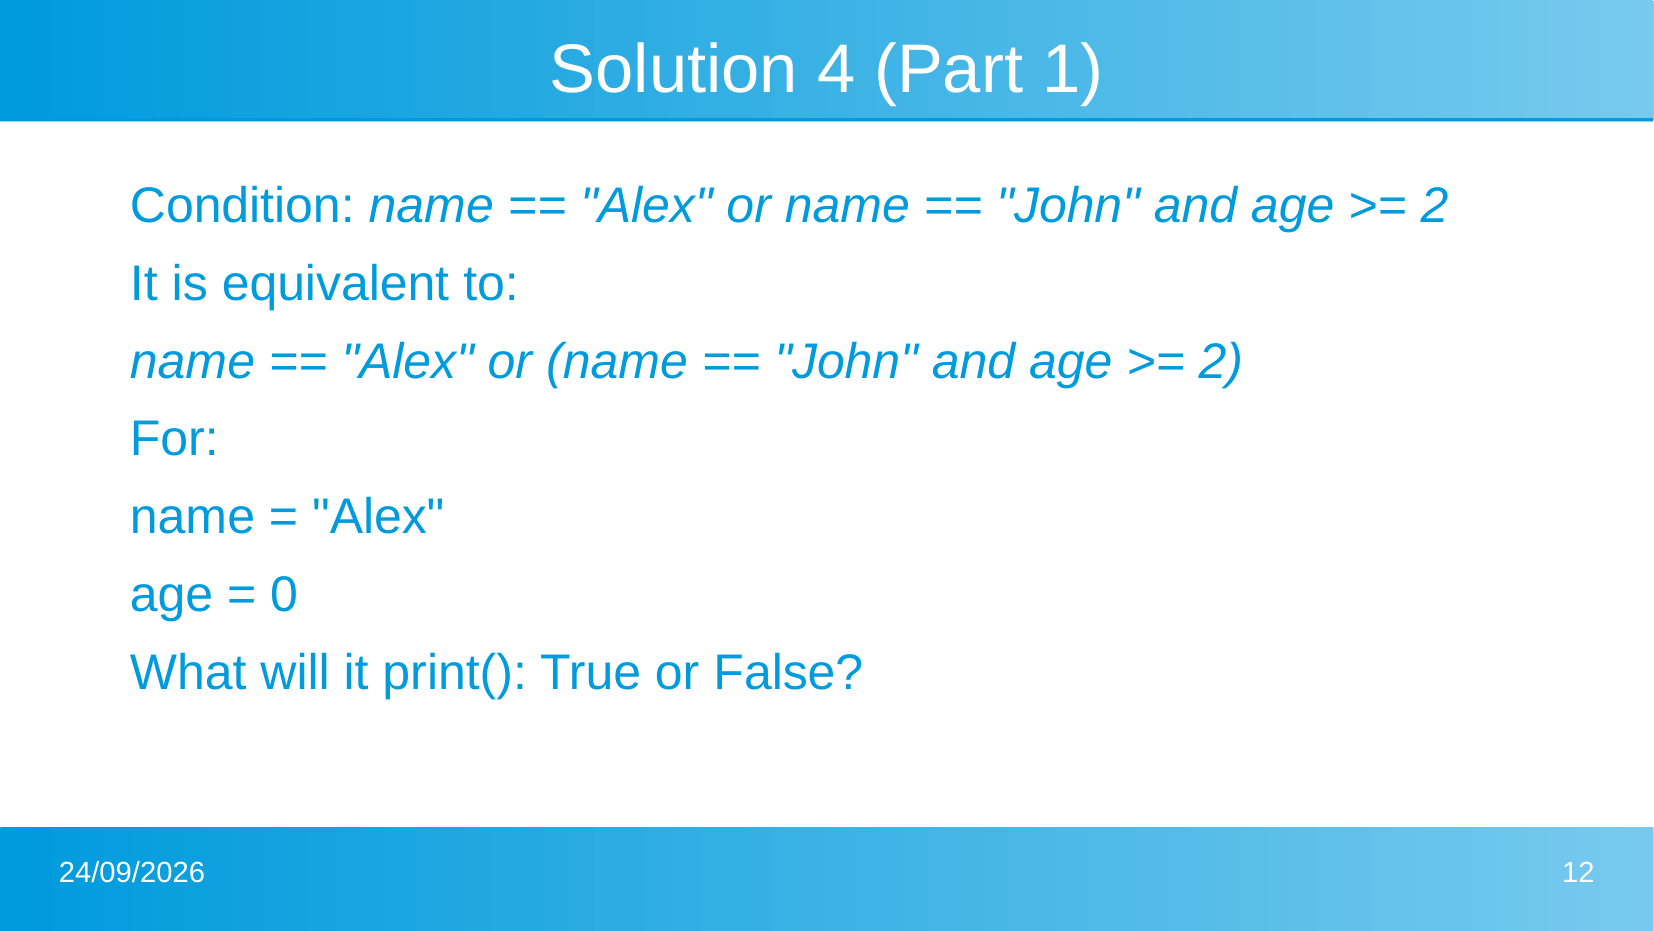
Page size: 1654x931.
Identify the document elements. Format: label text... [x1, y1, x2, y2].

title Solution 4 (Part 1) [59, 29, 1595, 108]
list Condition: name == "Alex" or name == "John" and age >= 2 It is equivalent to: name == "Alex" or (name == "John" and age >= 2) For: name = "Alex" age = 0 What will it print(): True or False? [59, 177, 1595, 768]
